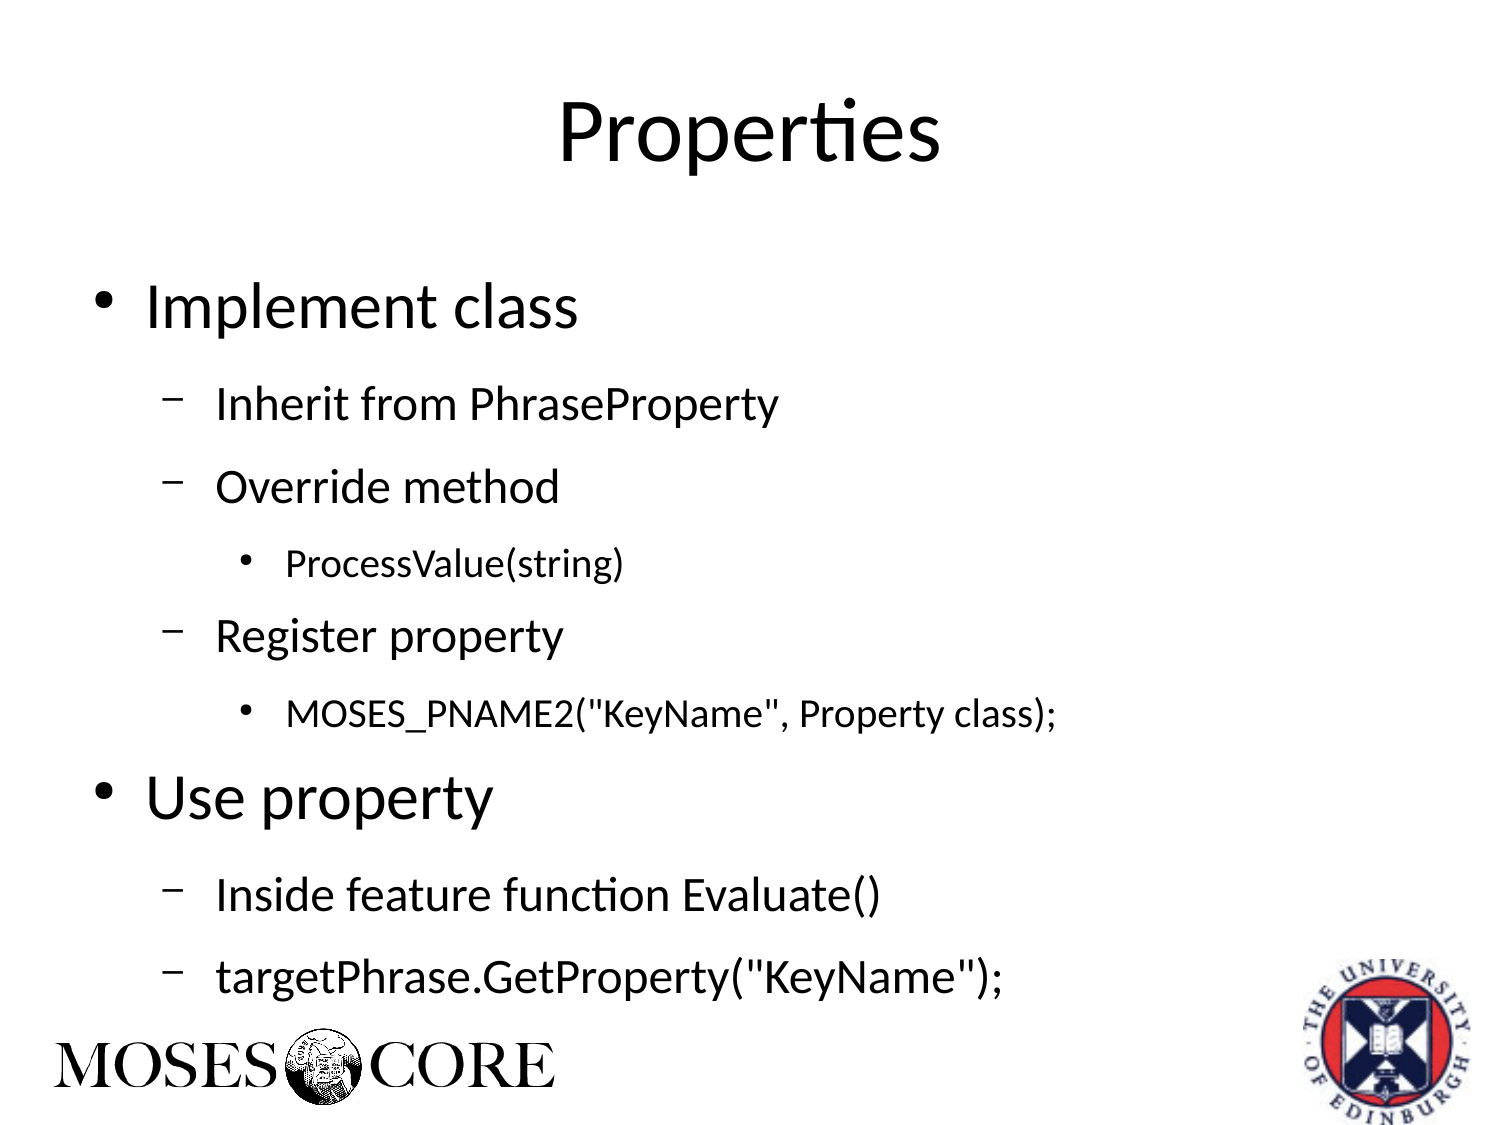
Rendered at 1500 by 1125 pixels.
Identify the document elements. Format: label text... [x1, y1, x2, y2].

list Implement class Inherit from PhraseProperty Override method ProcessValue(string) Register property MOSES_PNAME2("KeyName", Property class); Use property Inside feature function Evaluate() targetPhrase.GetProperty("KeyName"); [75, 262, 1425, 1005]
title Properties [75, 45, 1426, 233]
picture [1303, 959, 1475, 1125]
picture [53, 1025, 555, 1108]
